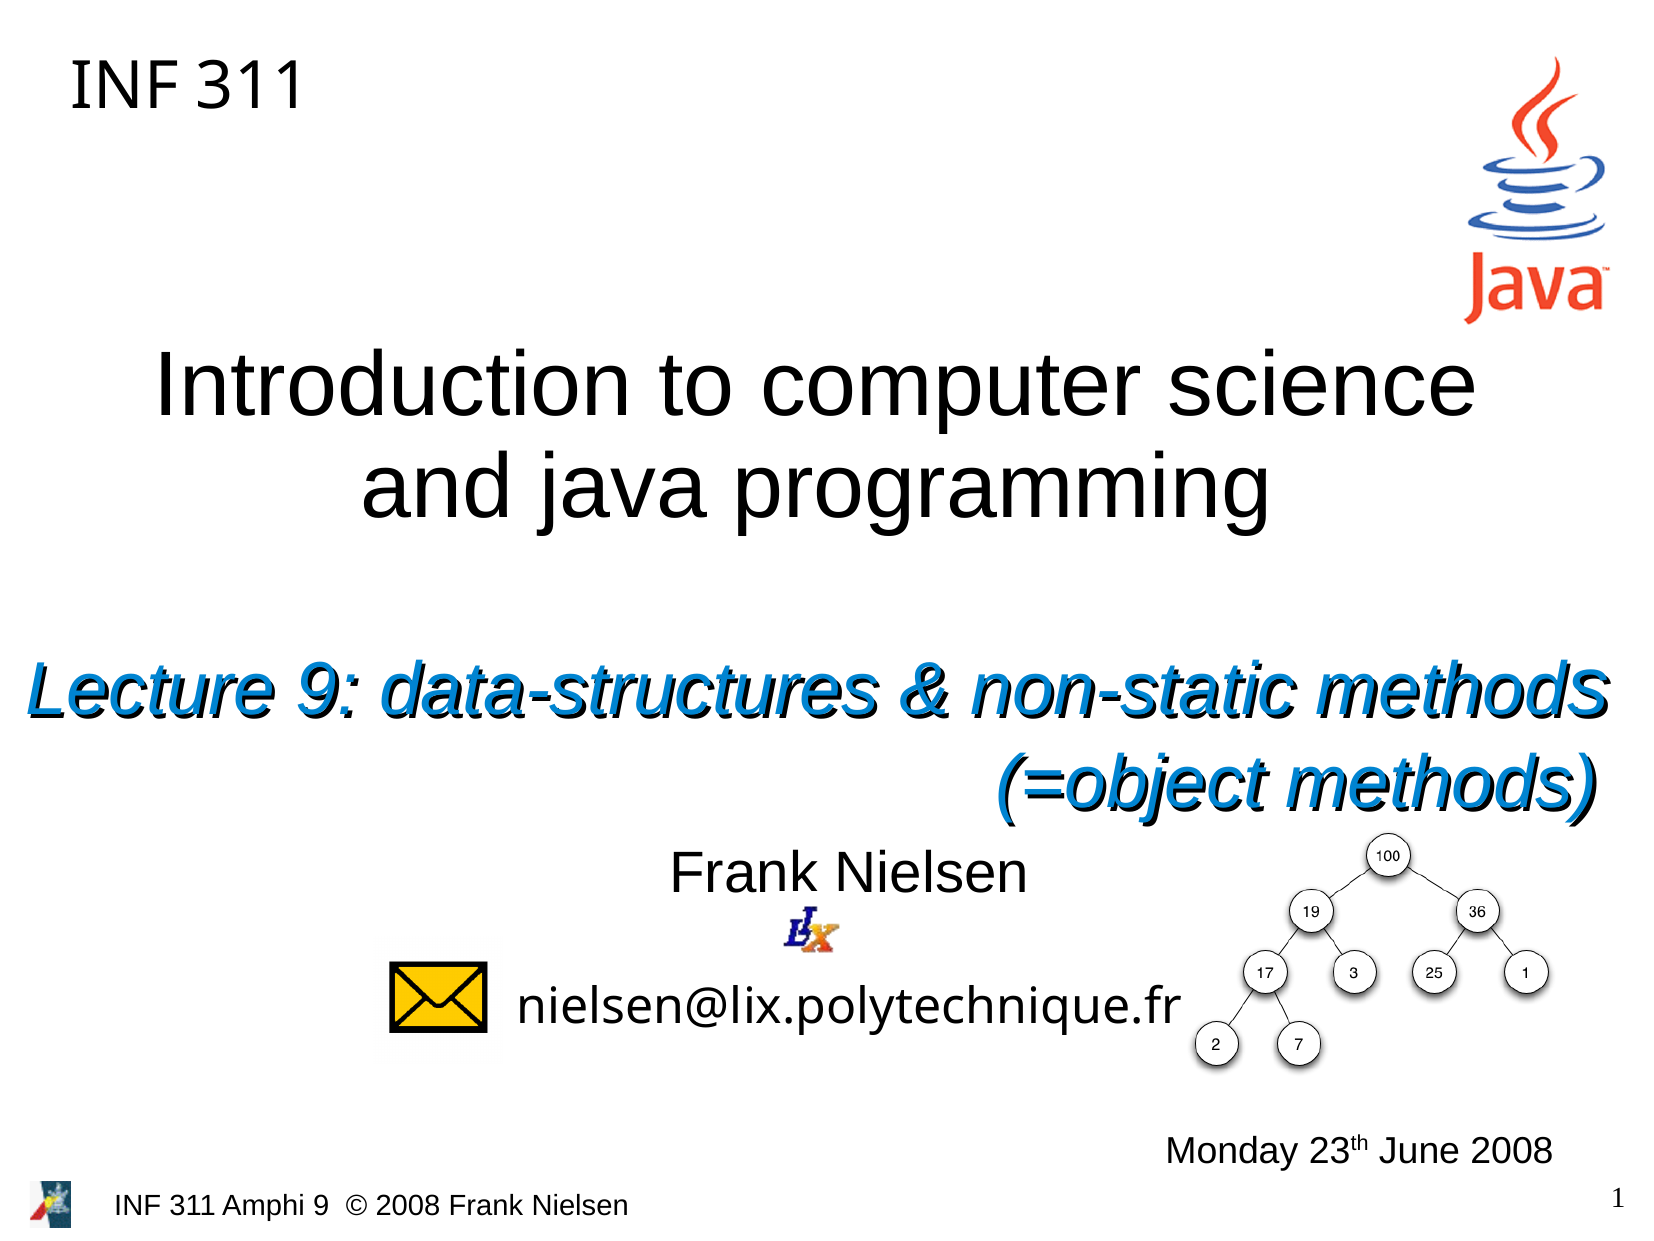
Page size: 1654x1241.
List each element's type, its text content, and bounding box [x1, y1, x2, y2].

picture [1446, 48, 1625, 331]
picture [1181, 834, 1565, 1085]
picture [773, 891, 857, 978]
text_box INF 311 [55, 29, 266, 126]
text_box Introduction to computer science and java programming Lecture 9: data-structures & non-static methods (=object methods) [10, 324, 1625, 834]
text_box Frank Nielsen nielsen@lix.polytechnique.fr [501, 834, 1183, 1038]
text_box Monday 23th June 2008 [1150, 1122, 1568, 1181]
picture [29, 1181, 71, 1228]
picture [373, 936, 503, 1064]
